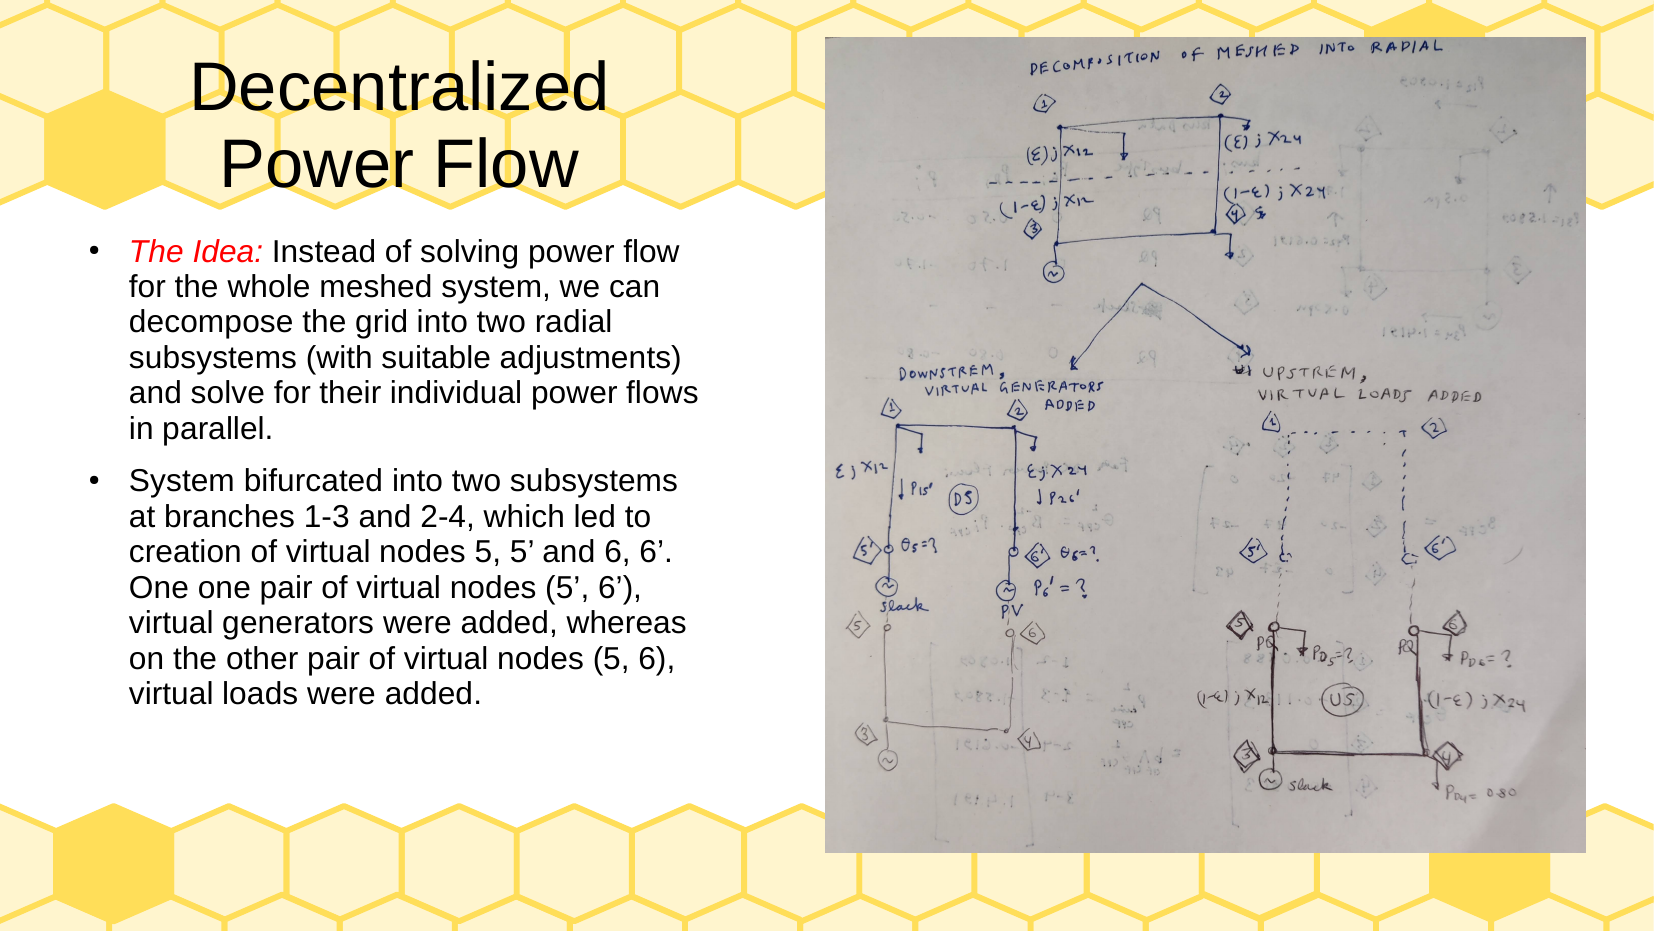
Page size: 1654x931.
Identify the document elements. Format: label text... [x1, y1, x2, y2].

list The Idea: Instead of solving power flow for the whole meshed system, we can decompose the grid into two radial subsystems (with suitable adjustments) and solve for their individual power flows in parallel. System bifurcated into two subsystems at branches 1-3 and 2-4, which led to creation of virtual nodes 5, 5’ and 6, 6’. One one pair of virtual nodes (5’, 6’), virtual generators were added, whereas on the other pair of virtual nodes (5, 6), virtual loads were added. [75, 233, 713, 751]
title Decentralized Power Flow [86, 25, 713, 226]
picture [825, 37, 1586, 853]
